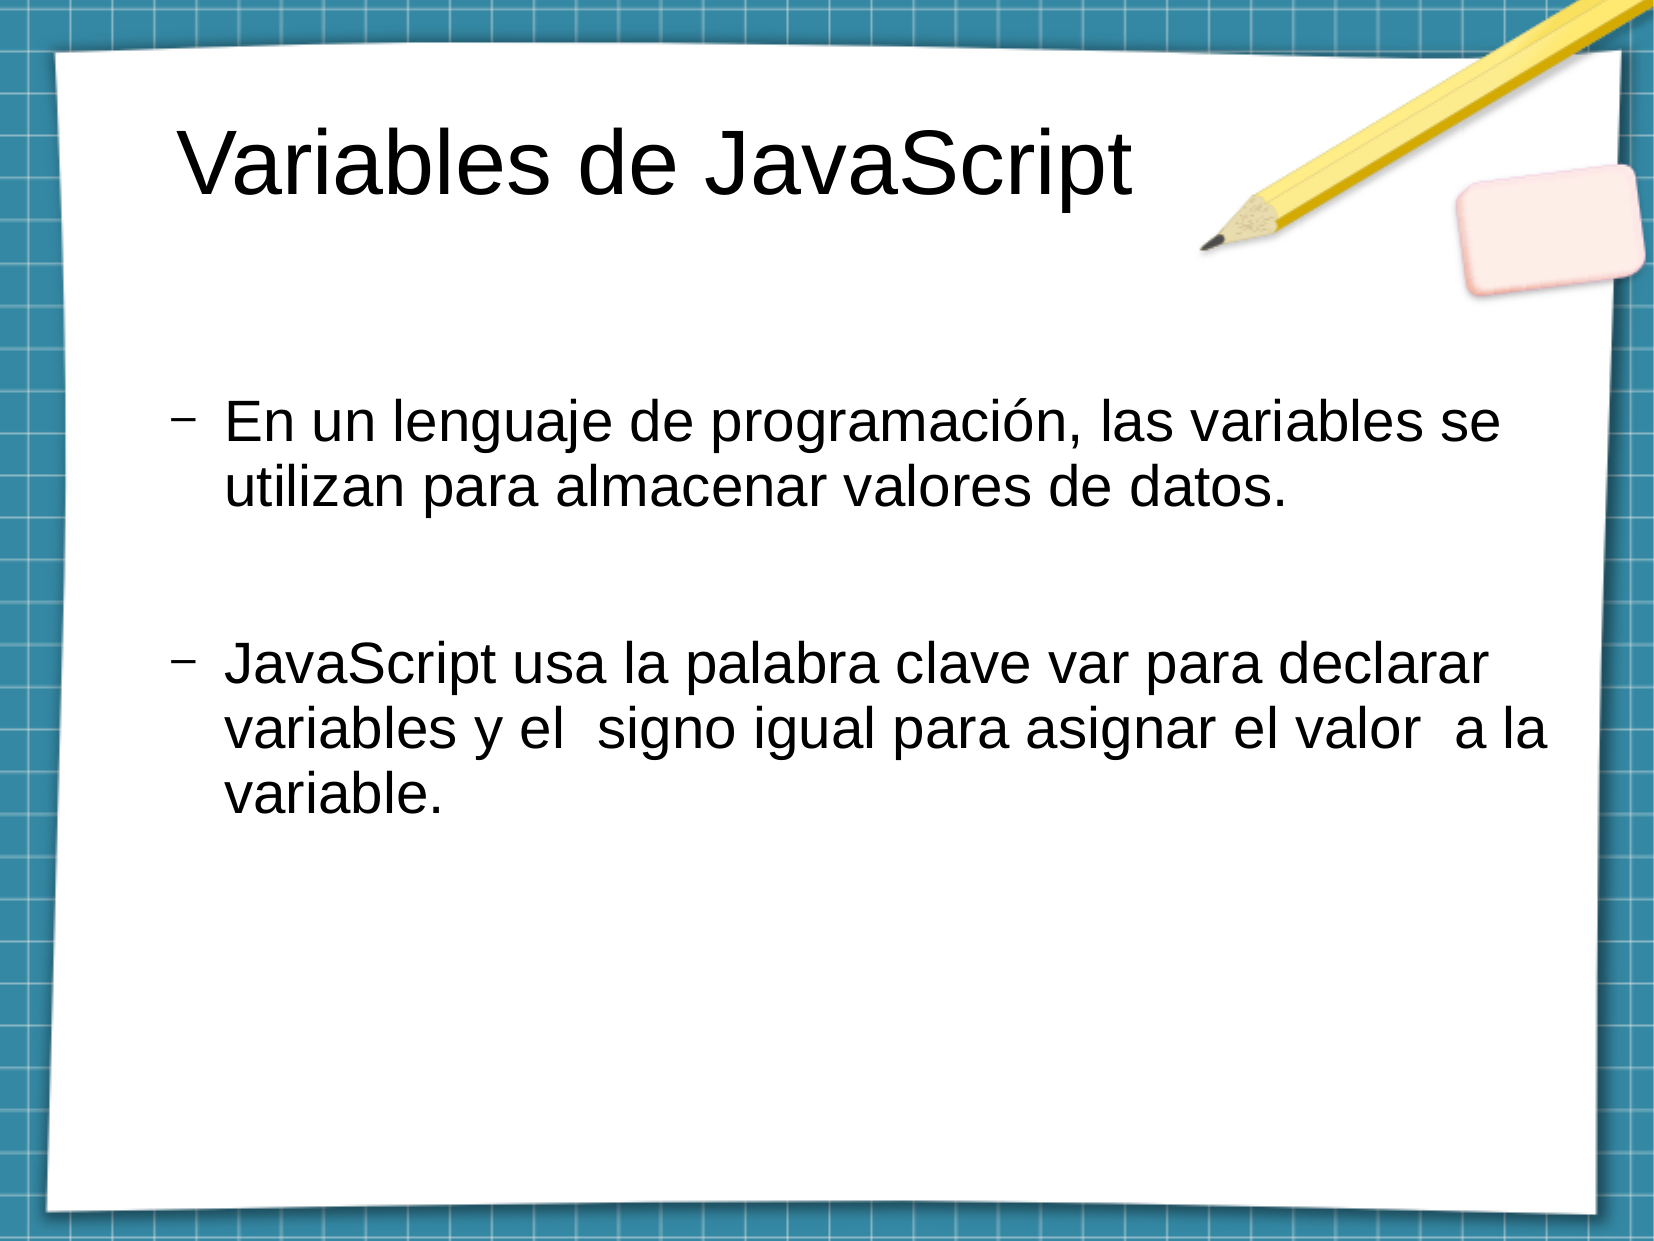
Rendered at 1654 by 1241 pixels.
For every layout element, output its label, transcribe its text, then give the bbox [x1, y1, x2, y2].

title Variables de JavaScript [0, 59, 1323, 267]
list En un lenguaje de programación, las variables se utilizan para almacenar valores de datos. JavaScript usa la palabra clave var para declarar variables y el signo igual para asignar el valor a la variable. [82, 290, 1571, 1010]
picture [0, 0, 1654, 1241]
